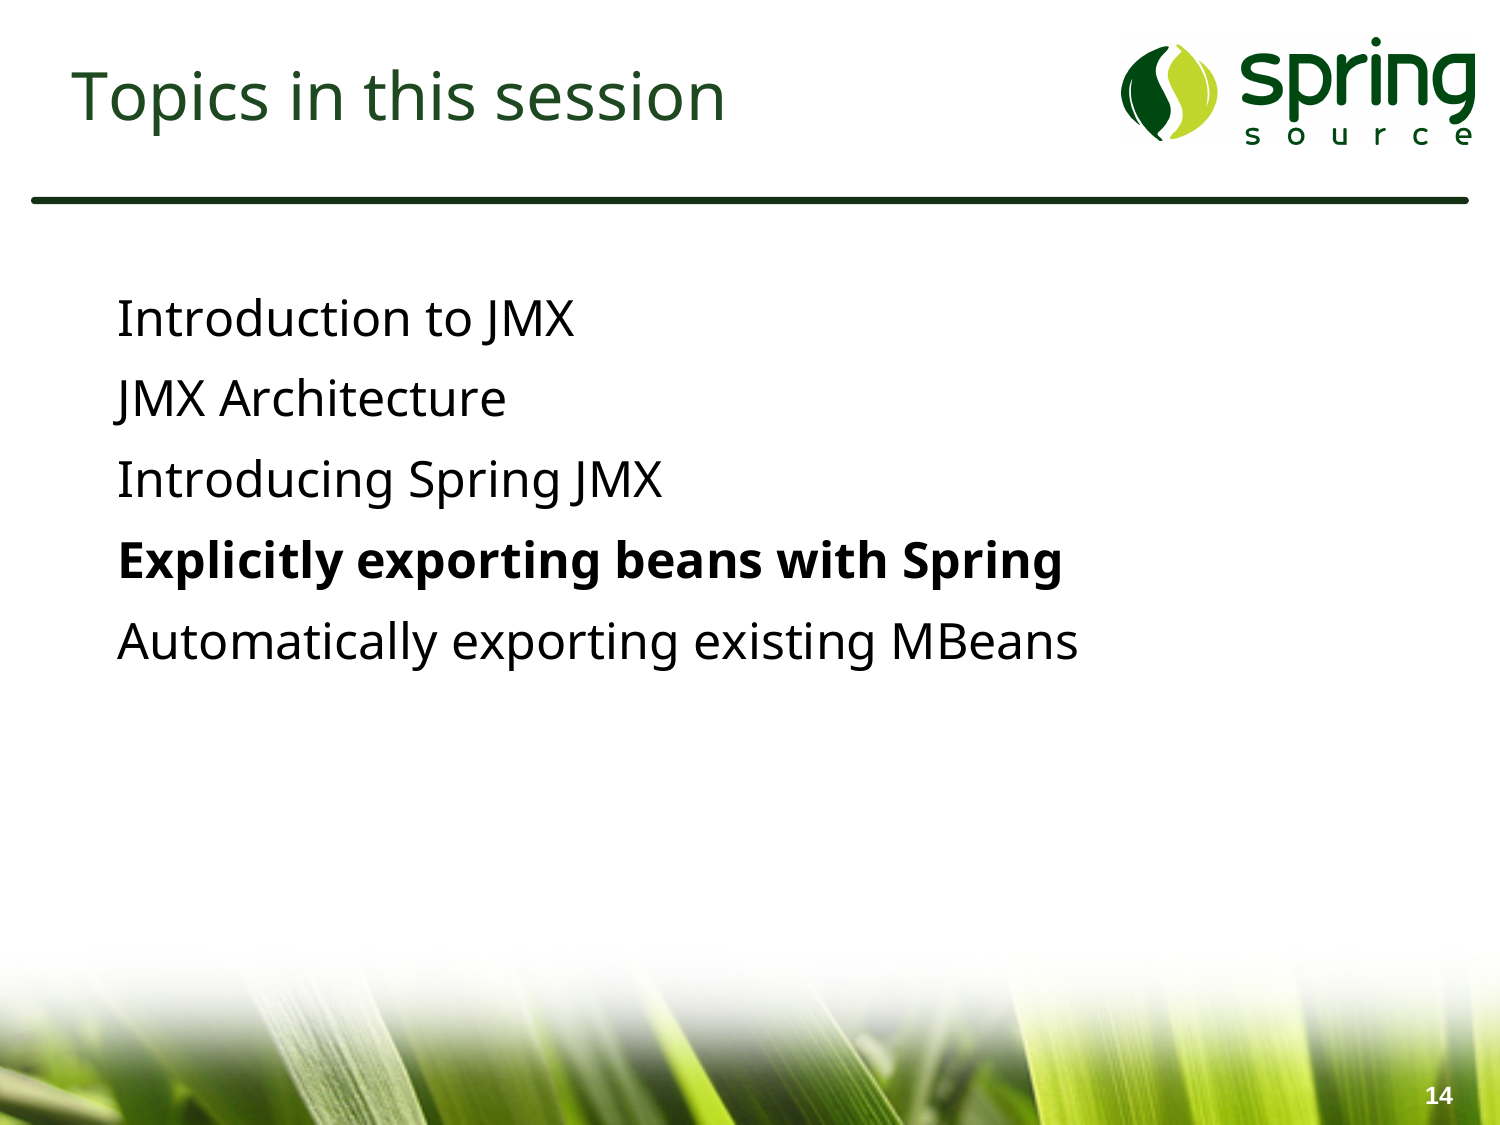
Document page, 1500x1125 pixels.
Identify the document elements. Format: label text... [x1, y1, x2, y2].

title Topics in this session [56, 13, 1089, 176]
picture [1121, 37, 1475, 145]
list Introduction to JMX JMX Architecture Introducing Spring JMX Explicitly exporting beans with Spring Automatically exporting existing MBeans [103, 275, 1394, 938]
picture [0, 944, 1500, 1125]
